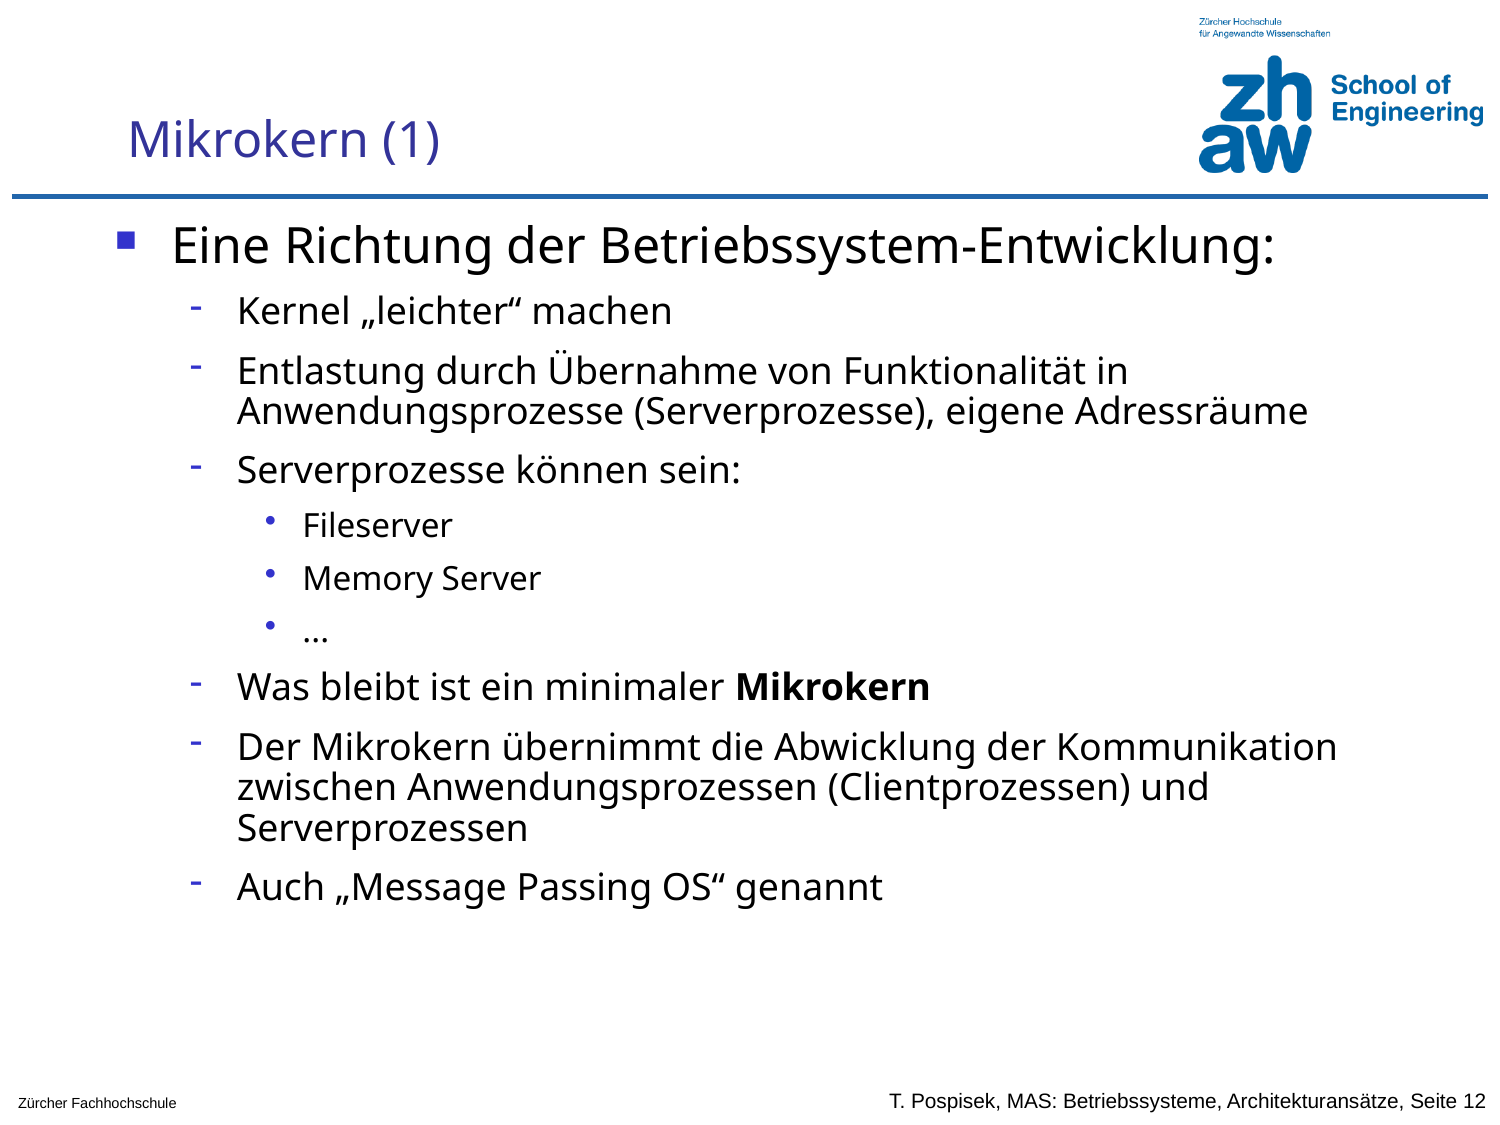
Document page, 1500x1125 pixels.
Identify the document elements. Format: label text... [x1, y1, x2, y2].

list Eine Richtung der Betriebssystem-Entwicklung: Kernel „leichter“ machen Entlastung durch Übernahme von Funktionalität in Anwendungsprozesse (Serverprozesse), eigene Adressräume Serverprozesse können sein: Fileserver Memory Server ... Was bleibt ist ein minimaler Mikrokern Der Mikrokern übernimmt die Abwicklung der Kommunikation zwischen Anwendungsprozessen (Clientprozessen) und Serverprozessen Auch „Message Passing OS“ genannt [99, 212, 1375, 963]
picture [1199, 18, 1483, 173]
title Mikrokern (1) [112, 50, 1391, 175]
